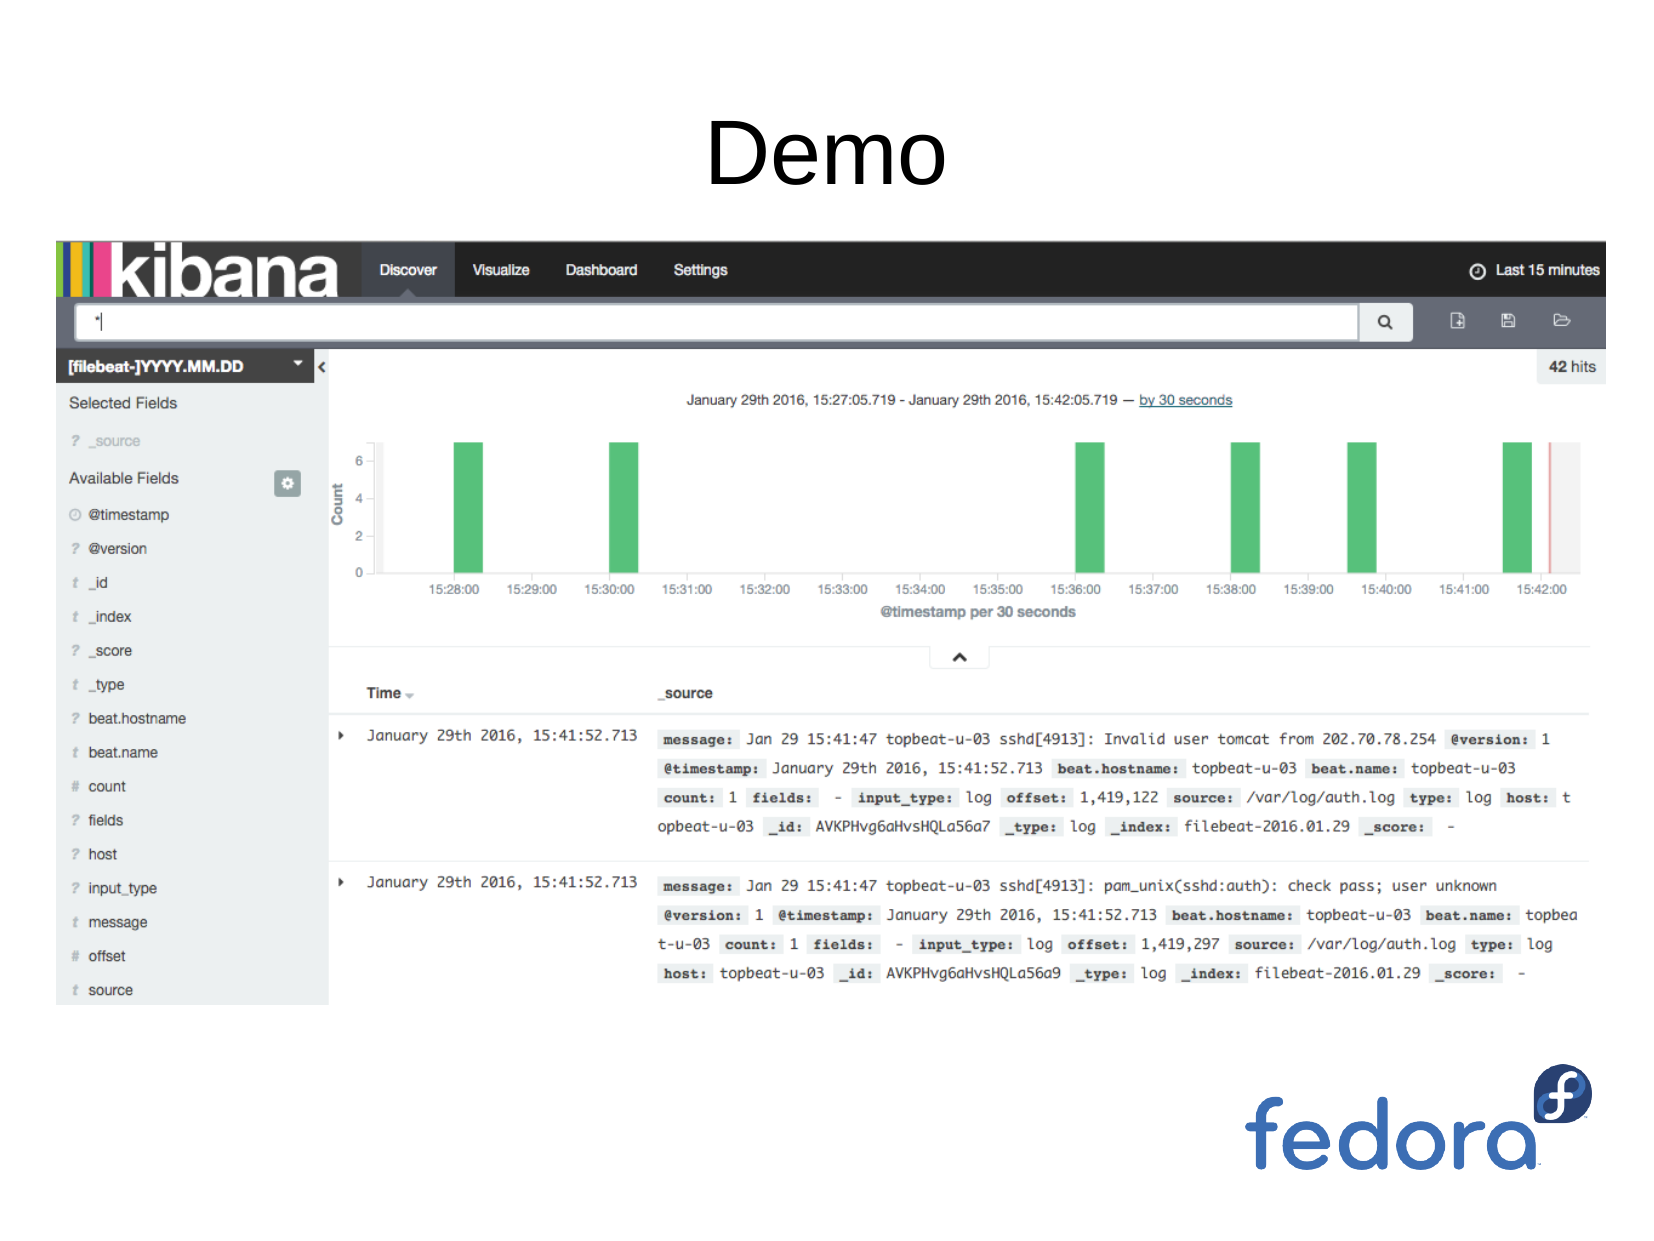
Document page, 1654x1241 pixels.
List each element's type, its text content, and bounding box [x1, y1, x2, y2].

picture [1245, 1064, 1592, 1171]
title Demo [82, 49, 1571, 240]
picture [56, 240, 1606, 1006]
